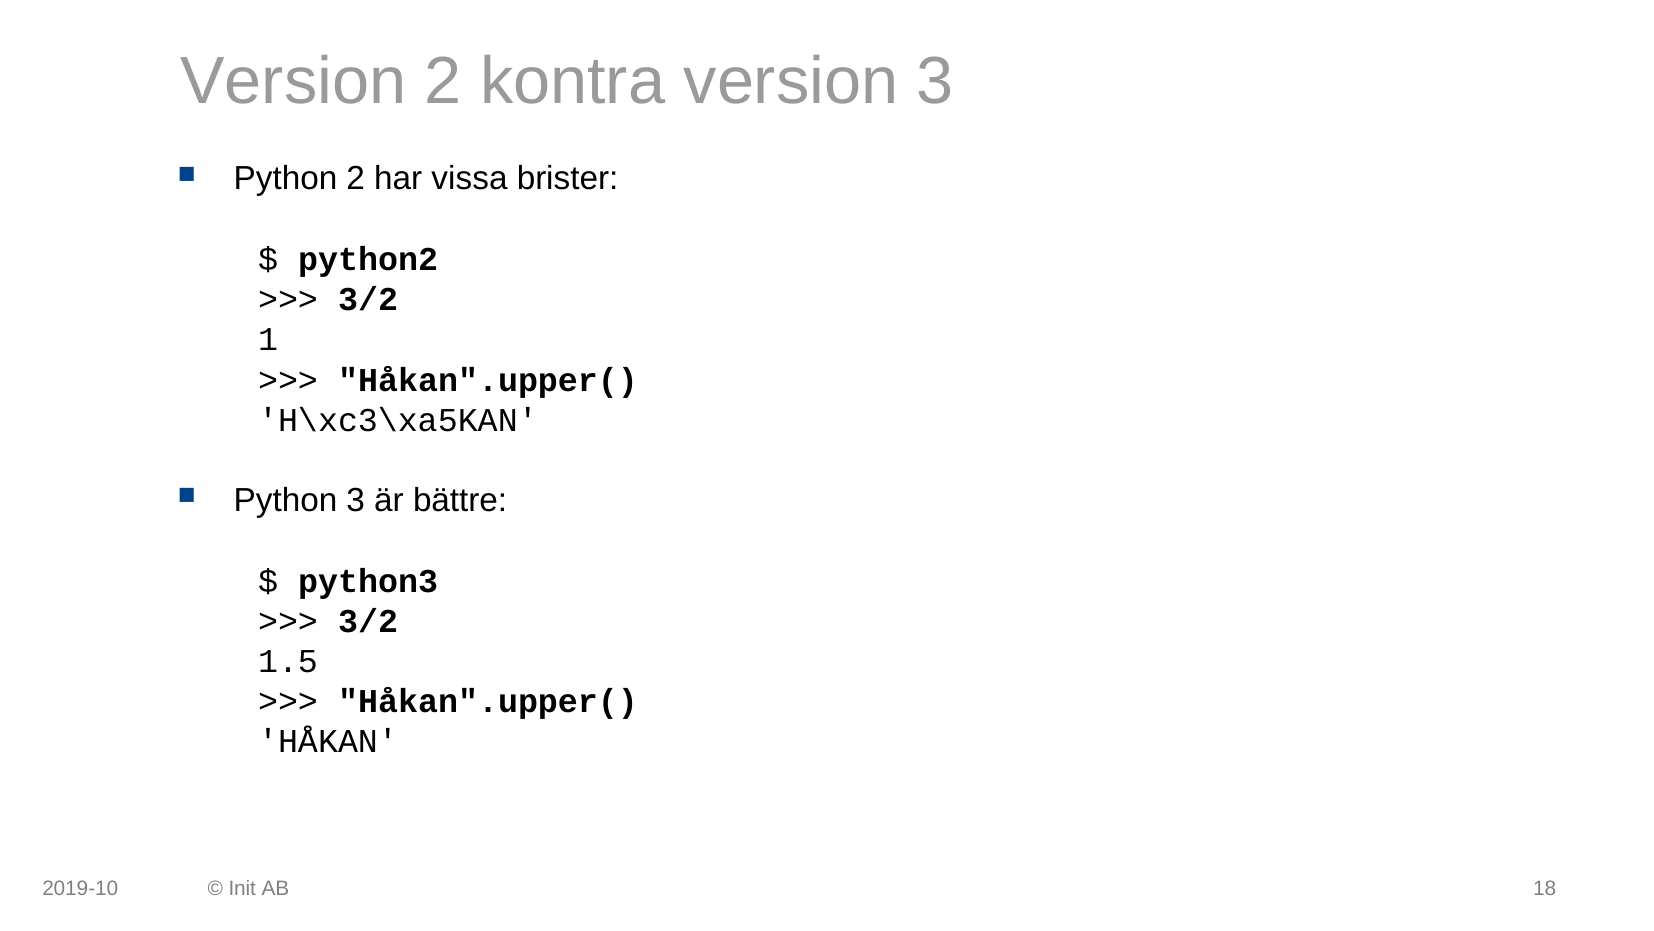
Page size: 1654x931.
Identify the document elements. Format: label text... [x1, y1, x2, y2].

text_box © Init AB [192, 857, 1461, 908]
text_box <nummer> [1488, 857, 1571, 908]
text_box Version 2 kontra version 3 [165, 0, 1489, 125]
text_box 2019-10 [27, 857, 166, 908]
text_box Python 2 har vissa brister: $ python2 >>> 3/2 1 >>> "Håkan".upper() 'H\xc3\xa5KAN' Python 3 är bättre: $ python3 >>> 3/2 1.5 >>> "Håkan".upper() 'HÅKAN' [165, 156, 1489, 796]
